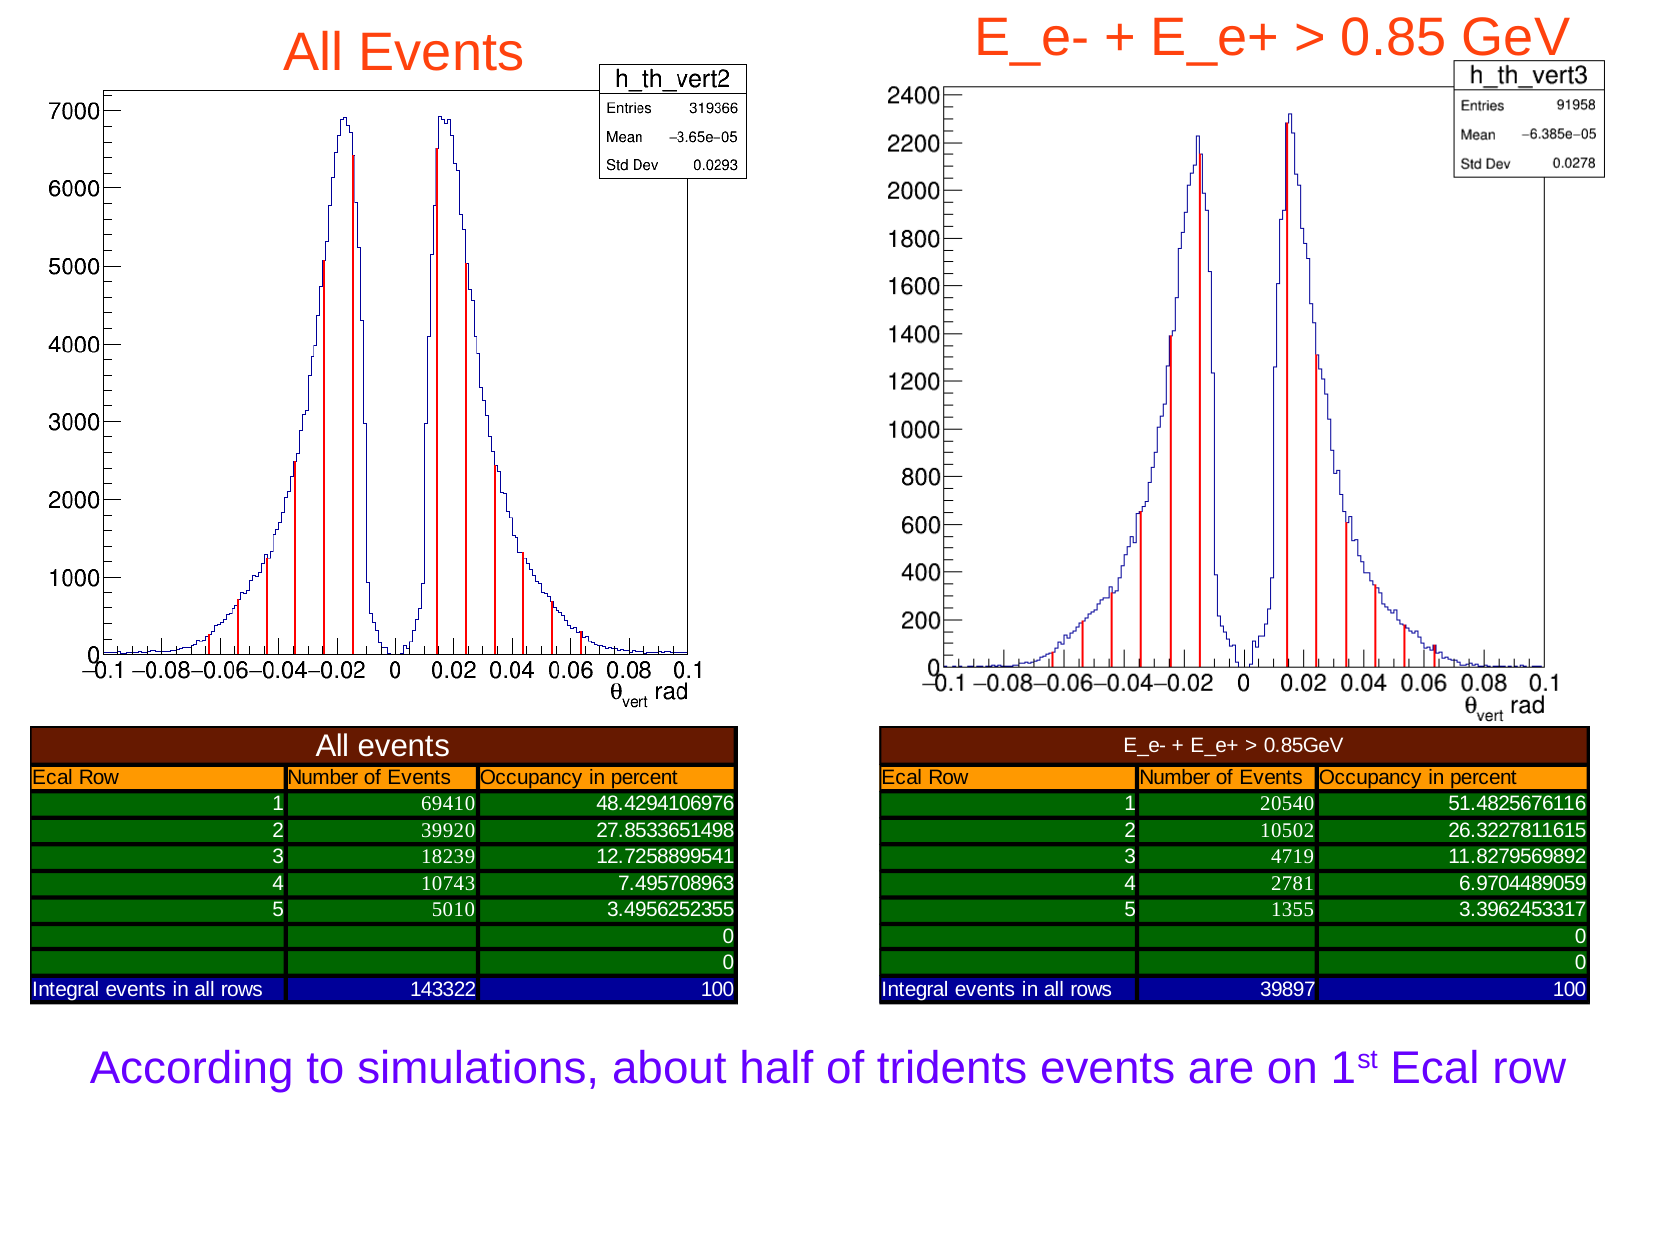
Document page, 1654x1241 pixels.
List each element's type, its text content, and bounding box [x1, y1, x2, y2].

picture [869, 14, 1619, 1006]
text_box E_e- + E_e+ > 0.85 GeV [960, 0, 1586, 76]
picture [30, 726, 738, 1006]
text_box According to simulations, about half of tridents events are on 1st Ecal row [75, 1035, 1582, 1103]
picture [30, 19, 760, 725]
text_box All Events [268, 14, 541, 91]
